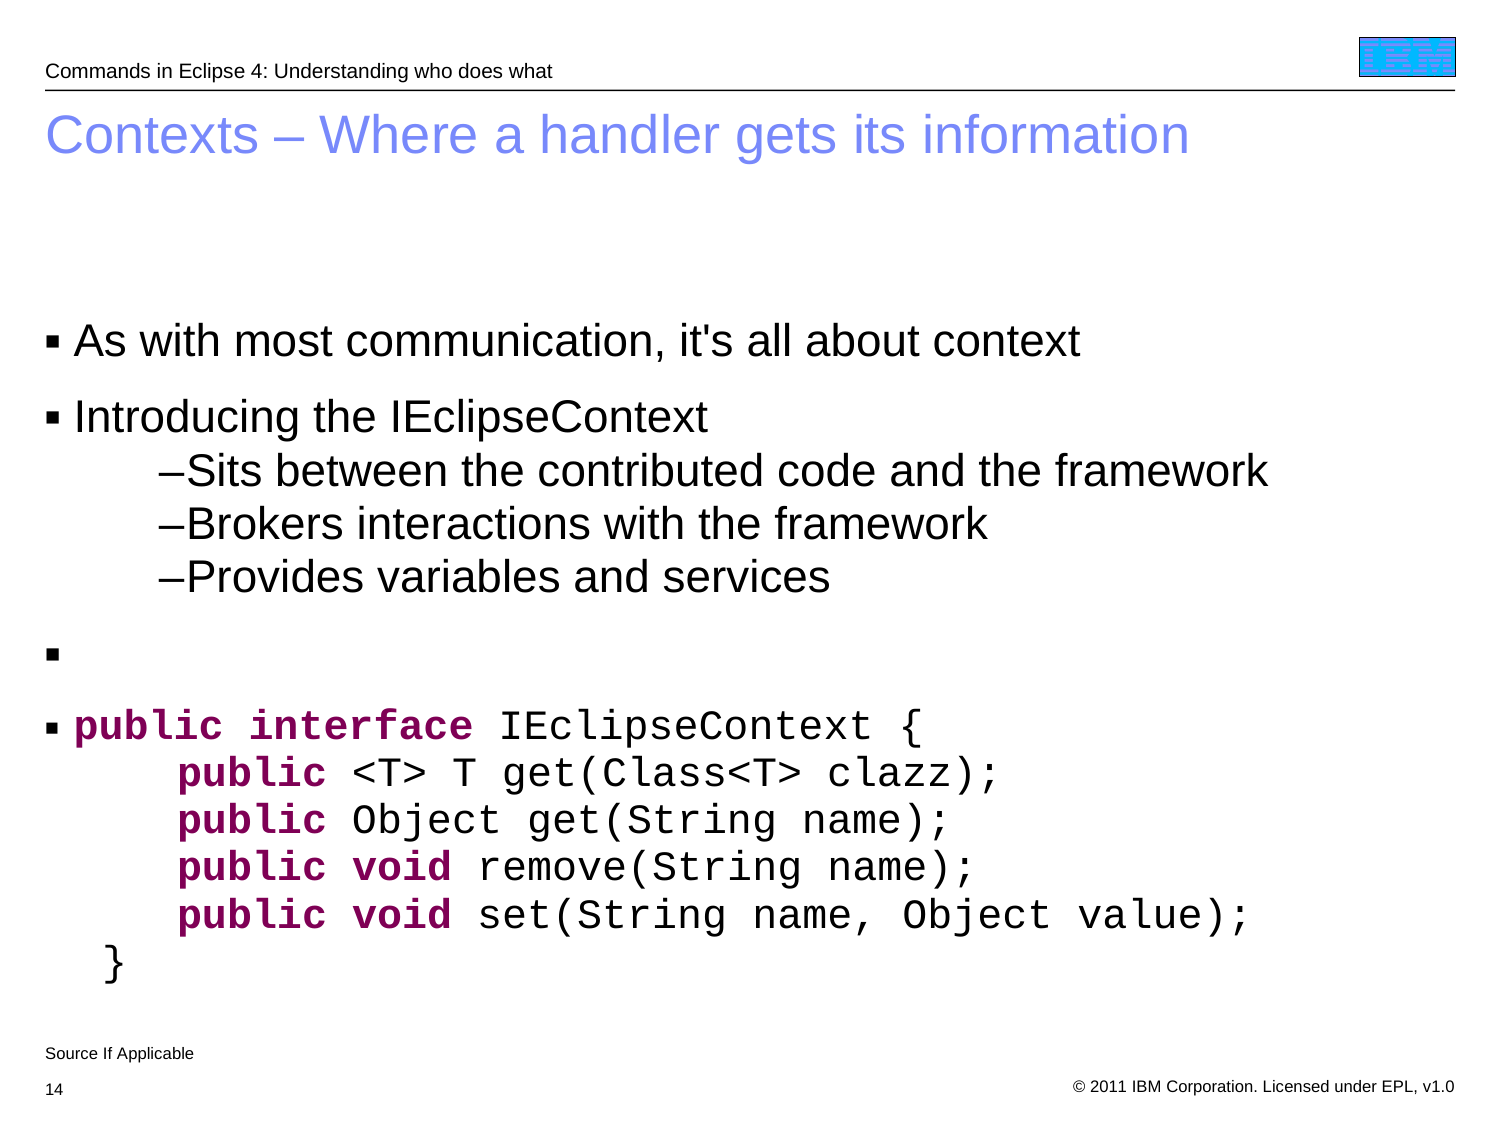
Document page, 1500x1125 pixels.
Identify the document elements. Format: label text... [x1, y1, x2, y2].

text_box Source If Applicable [30, 1021, 1441, 1072]
list As with most communication, it's all about context Introducing the IEclipseContext Sits between the contributed code and the framework Brokers interactions with the framework Provides variables and services public interface IEclipseContext { public <T> T get(Class<T> clazz); public Object get(String name); public void remove(String name); public void set(String name, Object value); } [30, 307, 1456, 1058]
text_box Commands in Eclipse 4: Understanding who does what [30, 37, 1306, 83]
title Contexts – Where a handler gets its information [30, 97, 1456, 218]
